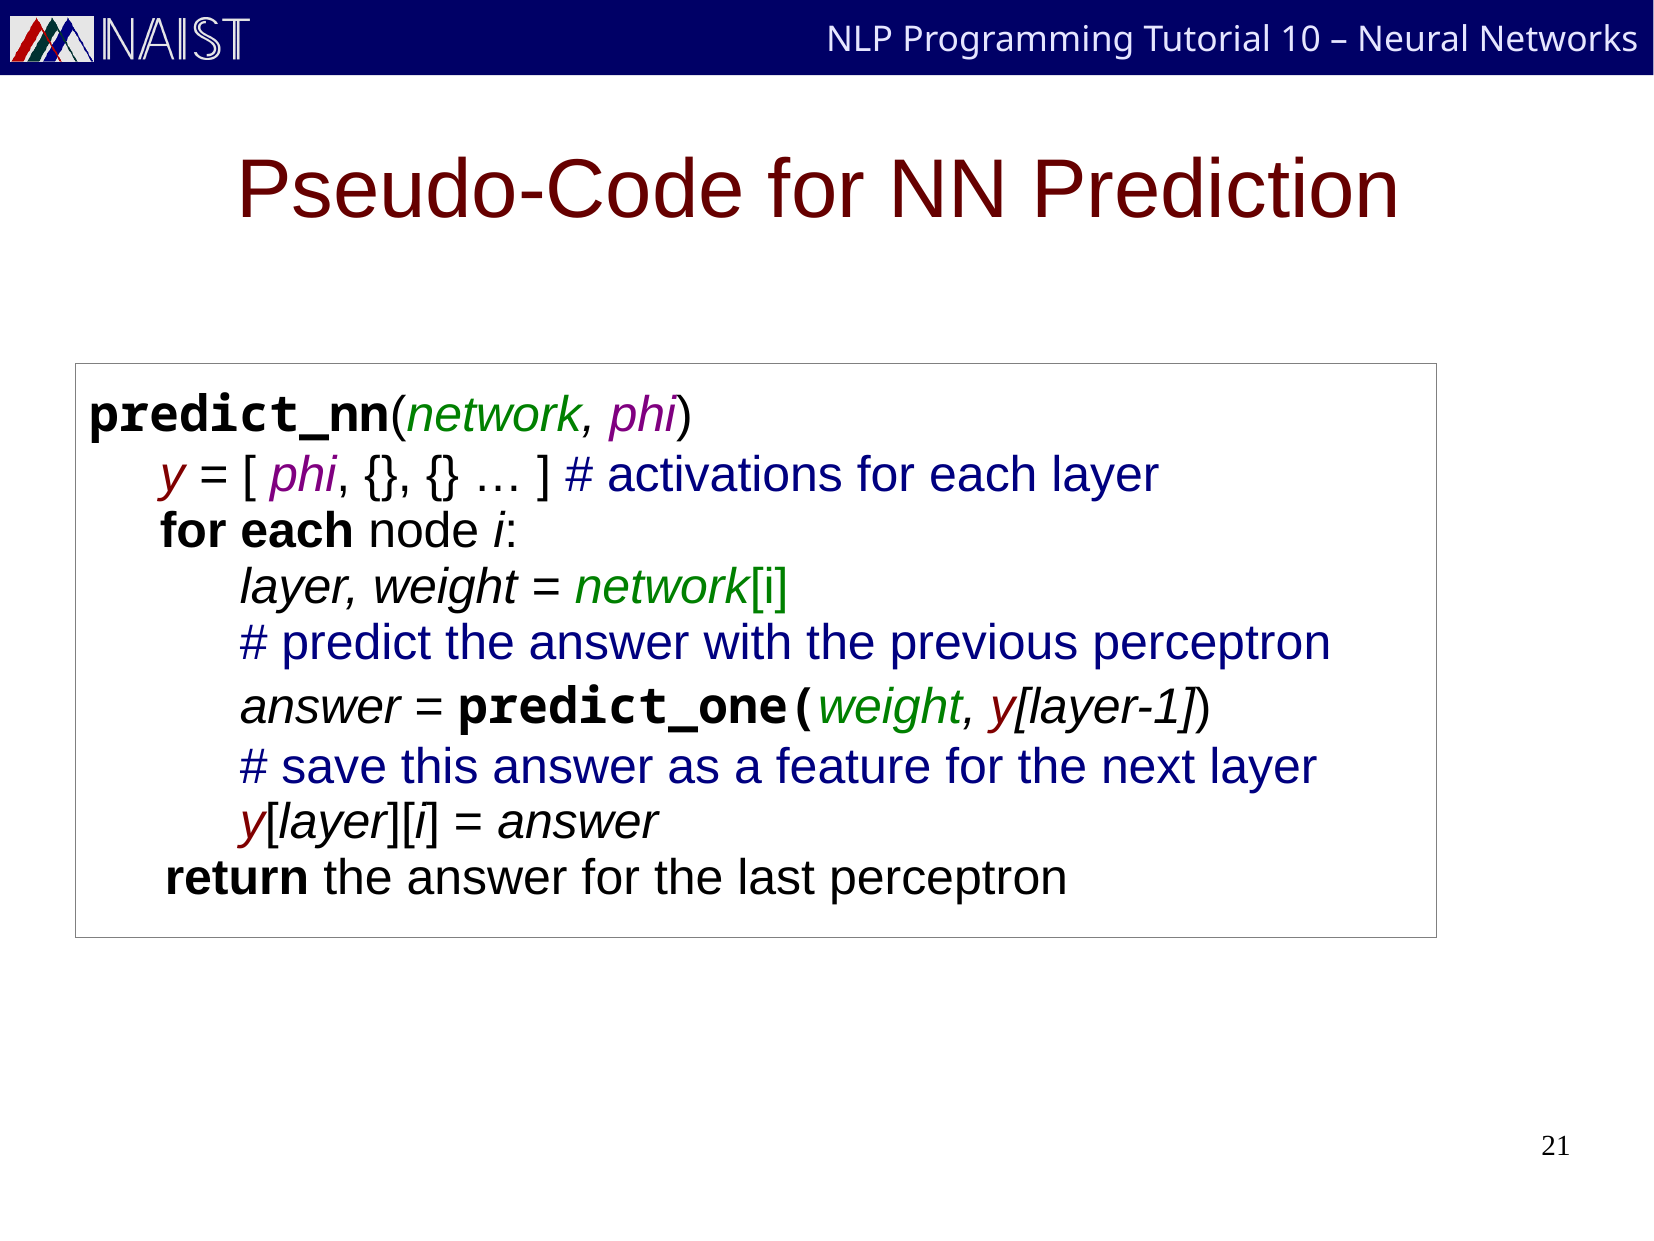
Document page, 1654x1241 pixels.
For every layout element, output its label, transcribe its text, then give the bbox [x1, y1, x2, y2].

title Pseudo-Code for NN Prediction [75, 92, 1564, 285]
text_box predict_nn(network, phi) y = [ phi, {}, {} … ] # activations for each layer for each node i: layer, weight = network[i] # predict the answer with the previous perceptron answer = predict_one(weight, y[layer-1]) # save this answer as a feature for the next layer y[layer][i] = answer return the answer for the last perceptron [76, 370, 1347, 907]
picture [102, 17, 251, 60]
picture [10, 16, 94, 62]
